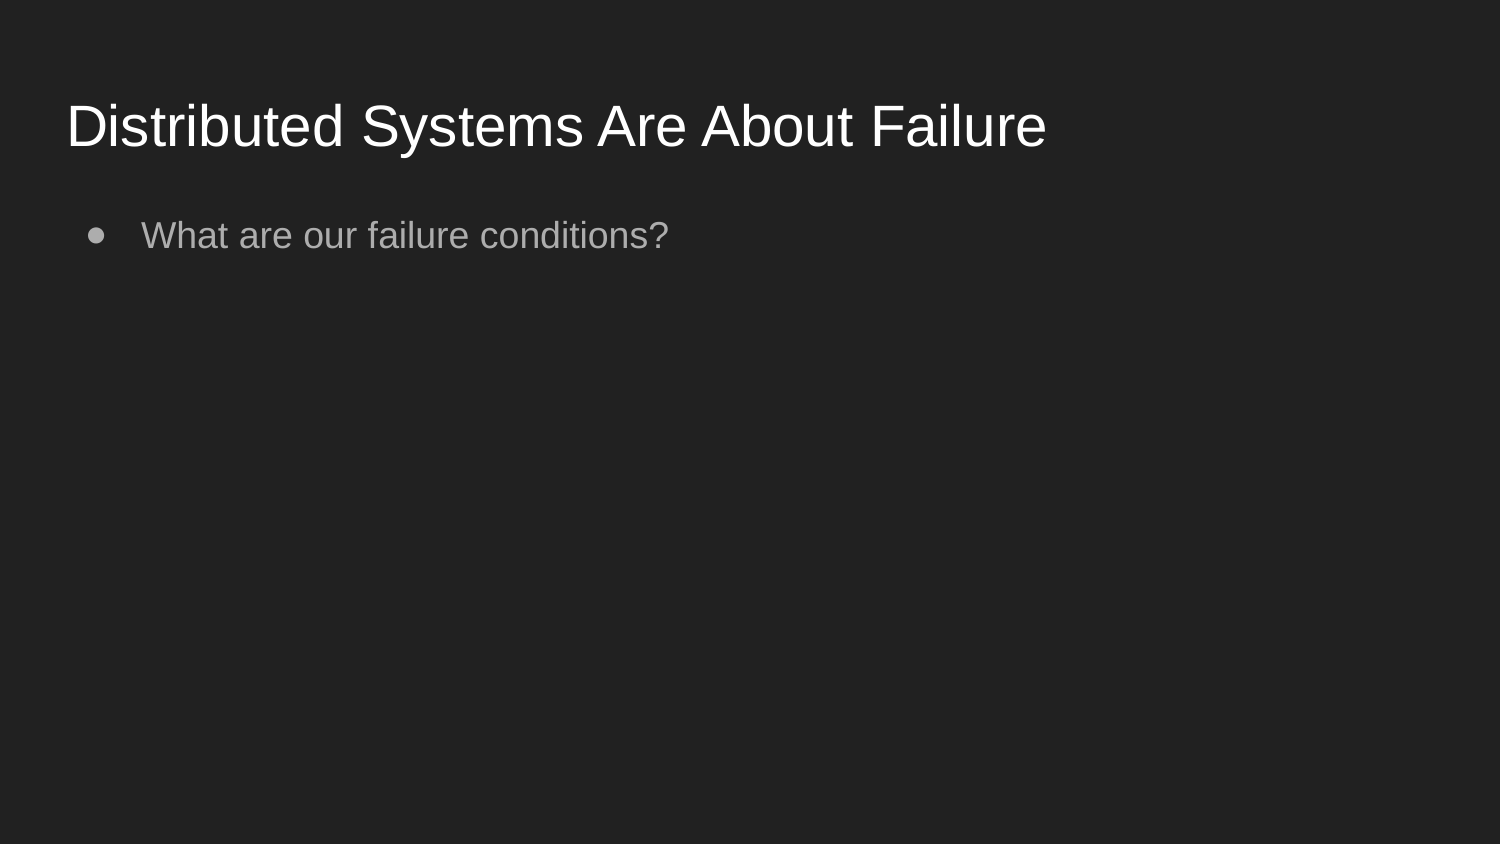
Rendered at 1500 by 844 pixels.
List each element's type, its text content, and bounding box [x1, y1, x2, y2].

title Distributed Systems Are About Failure [51, 72, 1449, 167]
list What are our failure conditions? [51, 189, 1449, 750]
